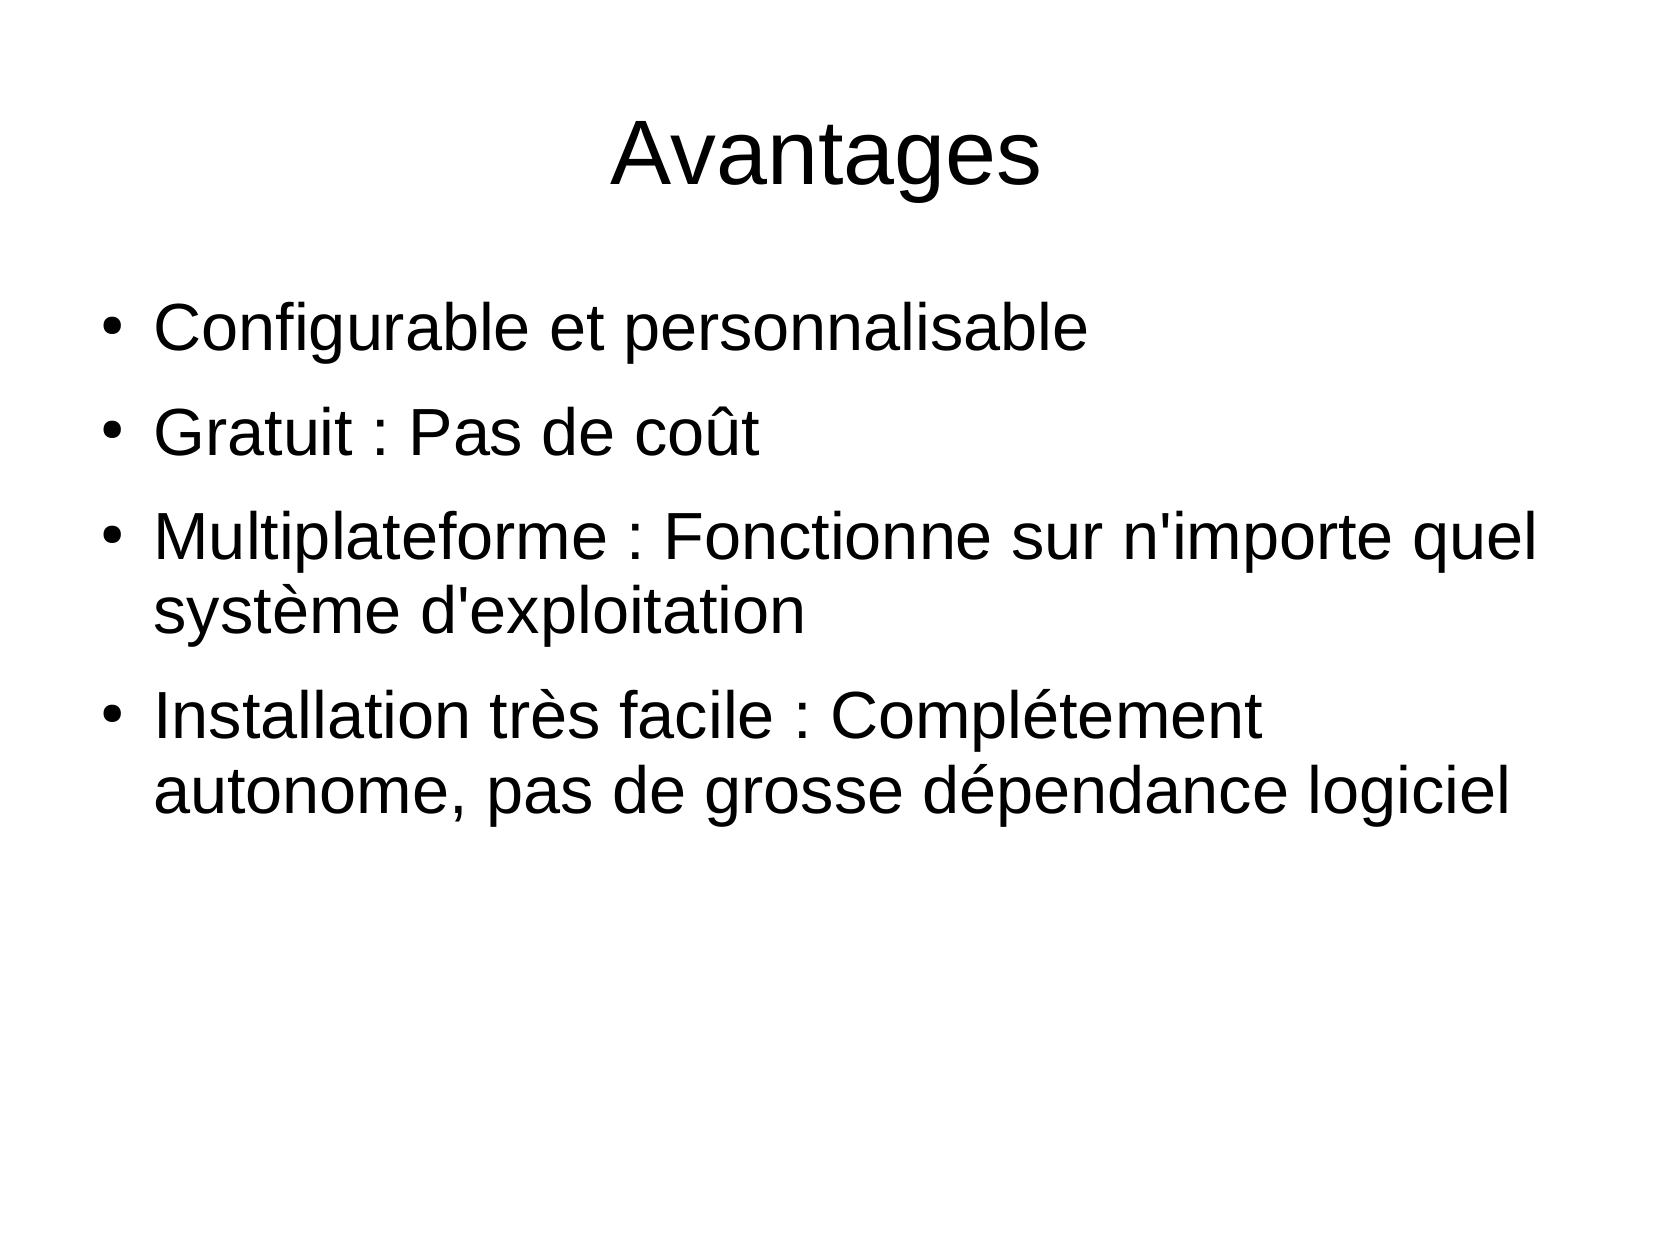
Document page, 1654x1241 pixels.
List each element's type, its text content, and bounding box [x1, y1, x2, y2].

title Avantages [82, 49, 1571, 257]
list Configurable et personnalisable Gratuit : Pas de coût Multiplateforme : Fonctionne sur n'importe quel système d'exploitation Installation très facile : Complétement autonome, pas de grosse dépendance logiciel [82, 290, 1571, 1010]
